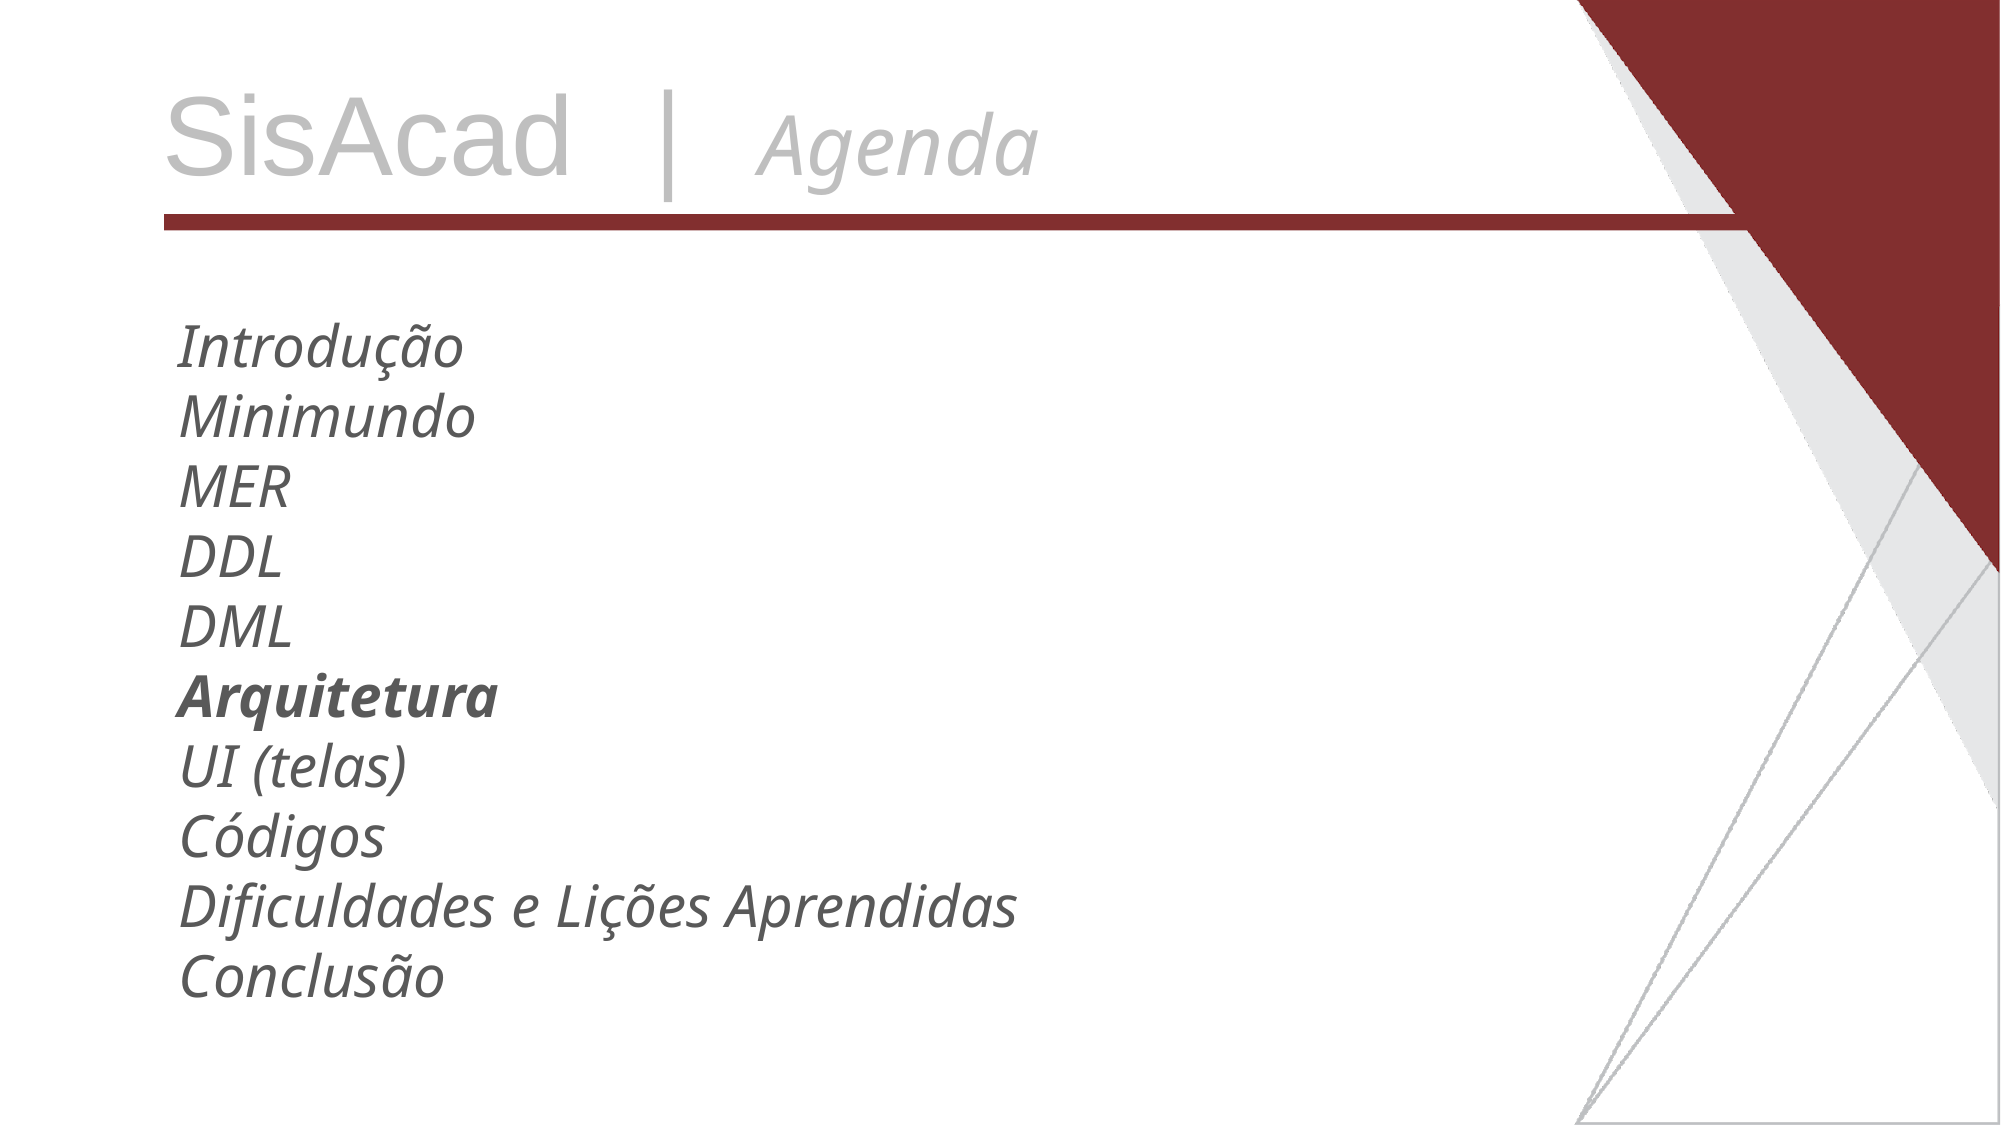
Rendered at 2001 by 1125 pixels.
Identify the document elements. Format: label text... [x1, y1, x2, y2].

text_box [164, 214, 1927, 231]
picture [0, 0, 2001, 1125]
text_box Introdução Minimundo MER DDL DML Arquitetura UI (telas) Códigos Dificuldades e Lições Aprendidas Conclusão [164, 302, 1730, 1125]
text_box SisAcad | Agenda [147, 55, 1681, 208]
